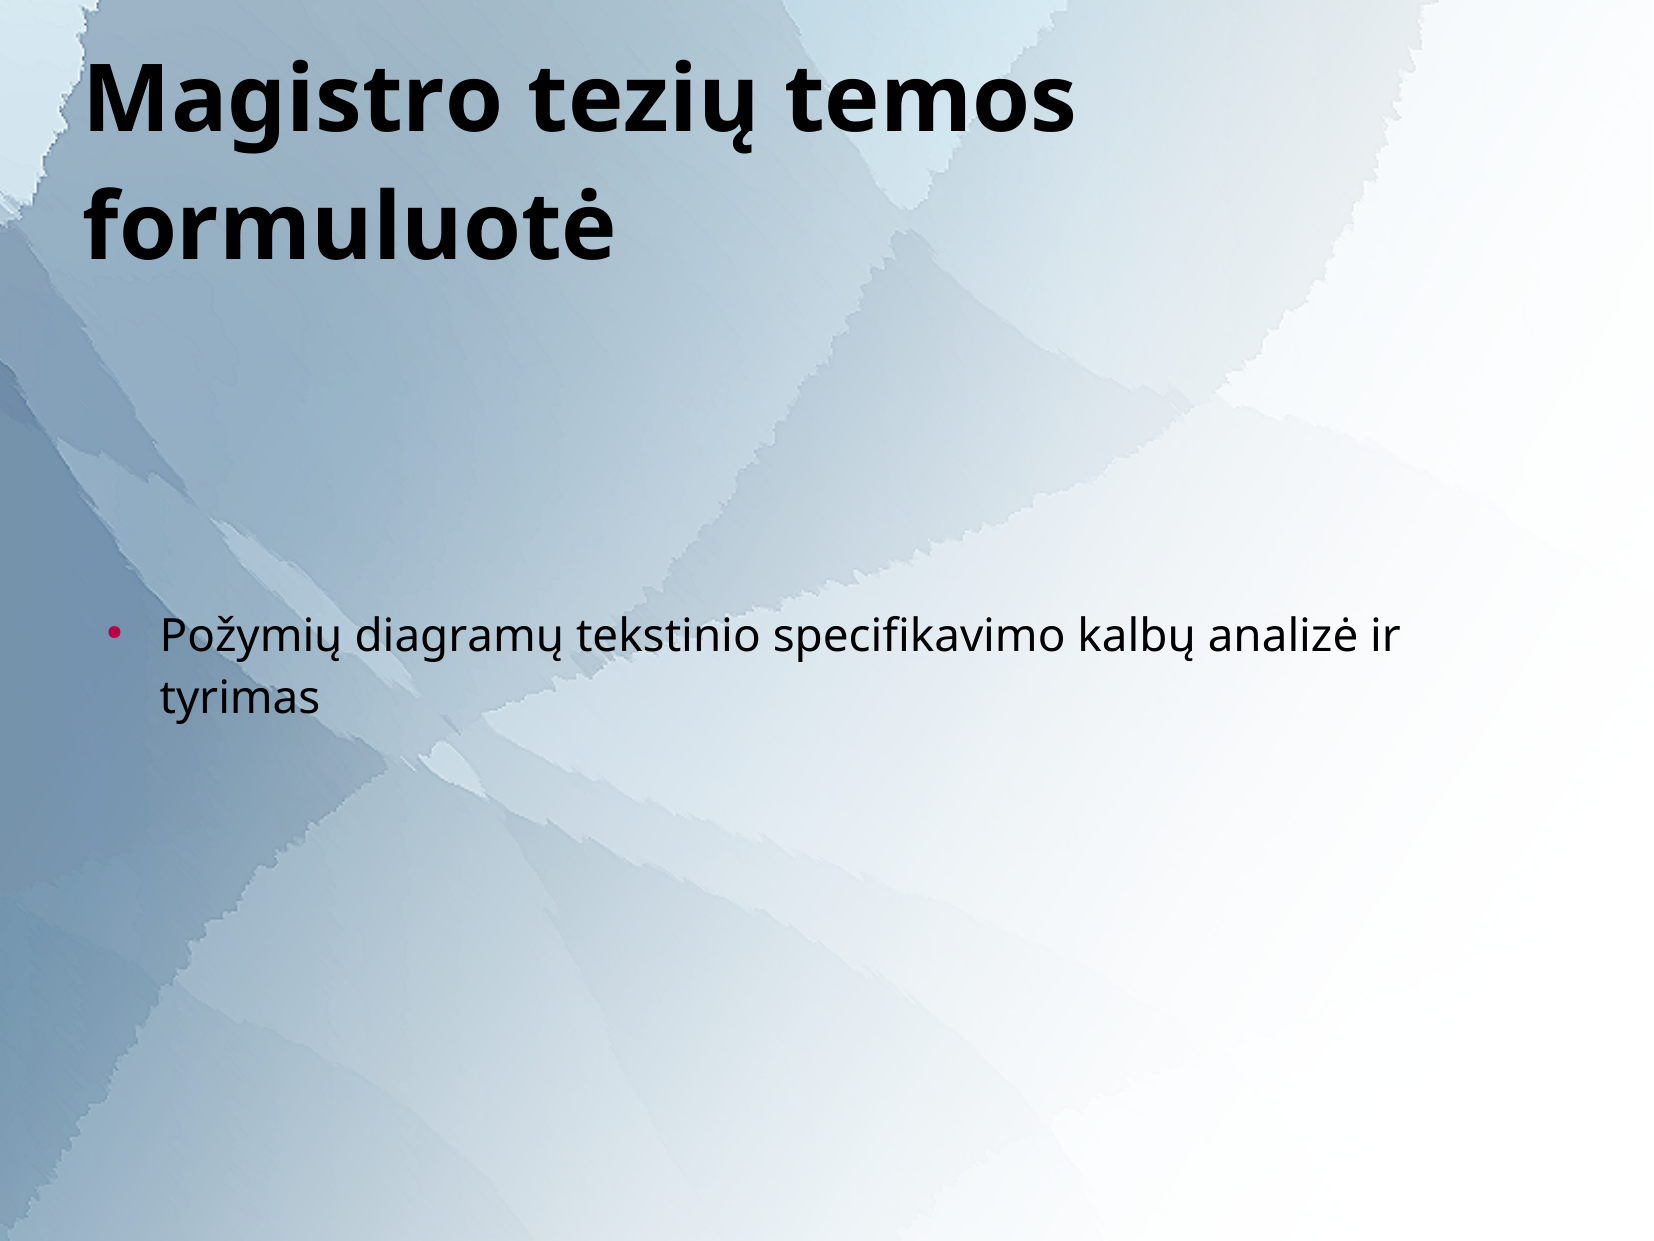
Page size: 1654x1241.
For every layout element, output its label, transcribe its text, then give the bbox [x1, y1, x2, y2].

title Magistro tezių temos formuluotė [82, 49, 1571, 268]
picture [0, 0, 1654, 1241]
list Požymių diagramų tekstinio specifikavimo kalbų analizė ir tyrimas [88, 602, 1512, 1130]
